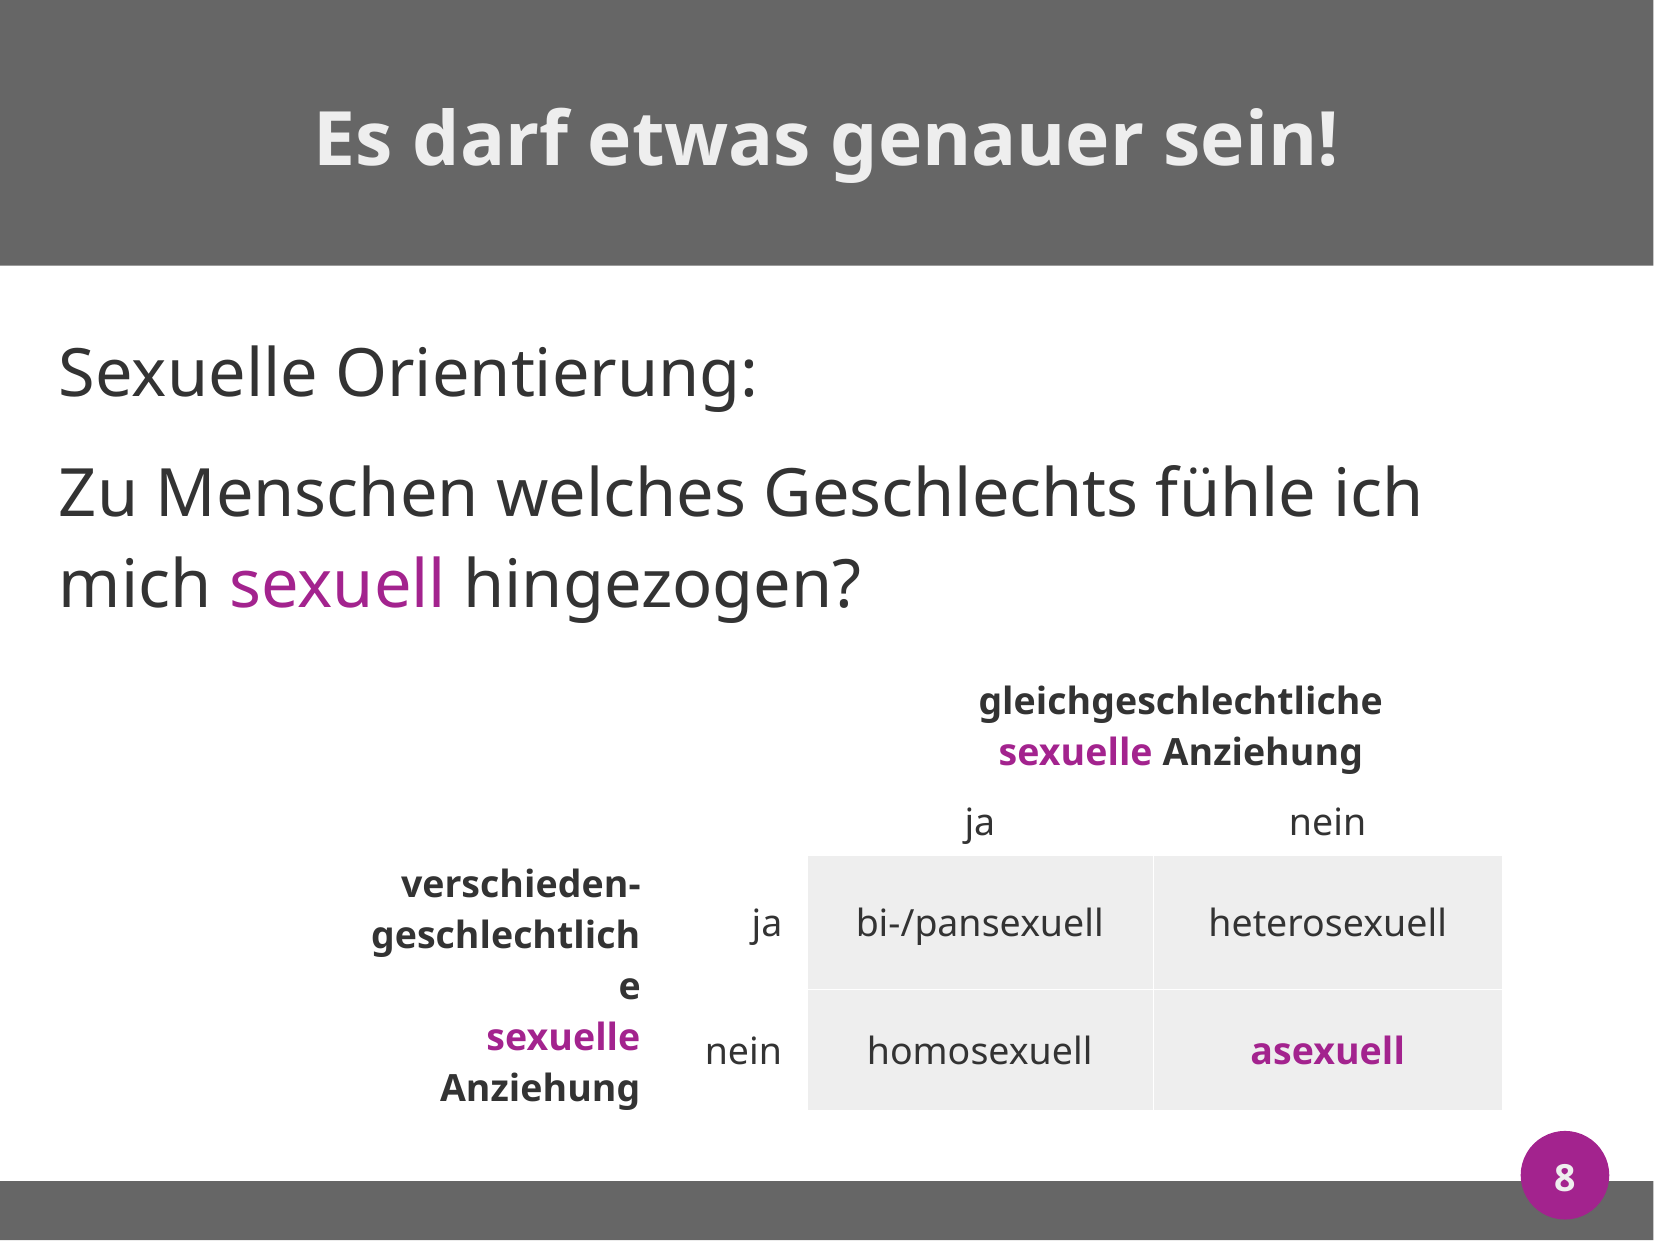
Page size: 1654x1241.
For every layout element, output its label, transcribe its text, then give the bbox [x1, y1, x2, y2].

table_header [568, 721, 807, 855]
table_cell homosexuell [808, 990, 1153, 1110]
title Es darf etwas genauer sein! [59, 11, 1595, 260]
text_box gleichgeschlechtliche sexuelle Anziehung [897, 667, 1465, 802]
table_cell heterosexuell [1154, 856, 1502, 989]
table_cell nein [568, 1105, 621, 1110]
table_cell ja [656, 856, 807, 989]
table_cell bi-/pansexuell [808, 856, 1153, 989]
table_cell nein [631, 990, 807, 1110]
text_box verschieden- geschlechtliche sexuelle Anziehung [336, 850, 656, 1105]
table_header nein [1154, 721, 1502, 855]
table_cell asexuell [1154, 990, 1502, 1110]
table_header ja [808, 721, 1153, 855]
list Sexuelle Orientierung: Zu Menschen welches Geschlechts fühle ich mich sexuell hingezogen? [59, 324, 1595, 1152]
